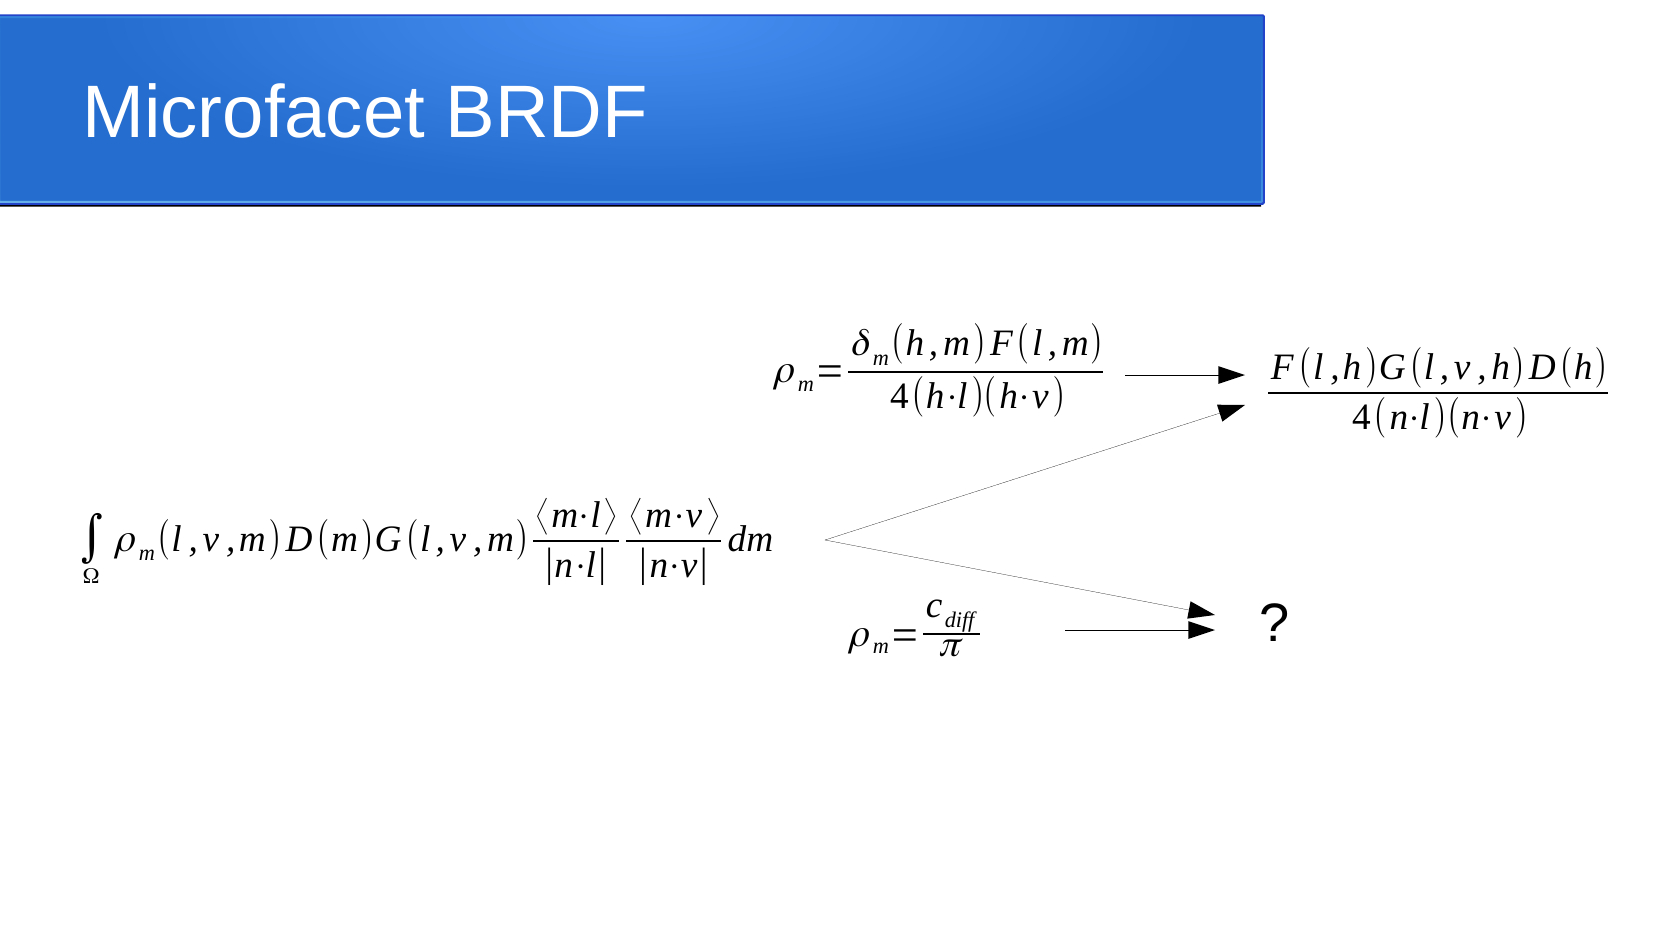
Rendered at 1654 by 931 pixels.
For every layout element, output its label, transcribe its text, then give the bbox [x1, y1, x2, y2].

chart [840, 585, 989, 660]
text_box ? [1245, 584, 1456, 661]
chart [765, 321, 1112, 421]
chart [791, 496, 910, 556]
title Microfacet BRDF [82, 35, 1235, 189]
subtitle [82, 224, 1571, 764]
chart [69, 495, 781, 588]
chart [1260, 345, 1617, 441]
